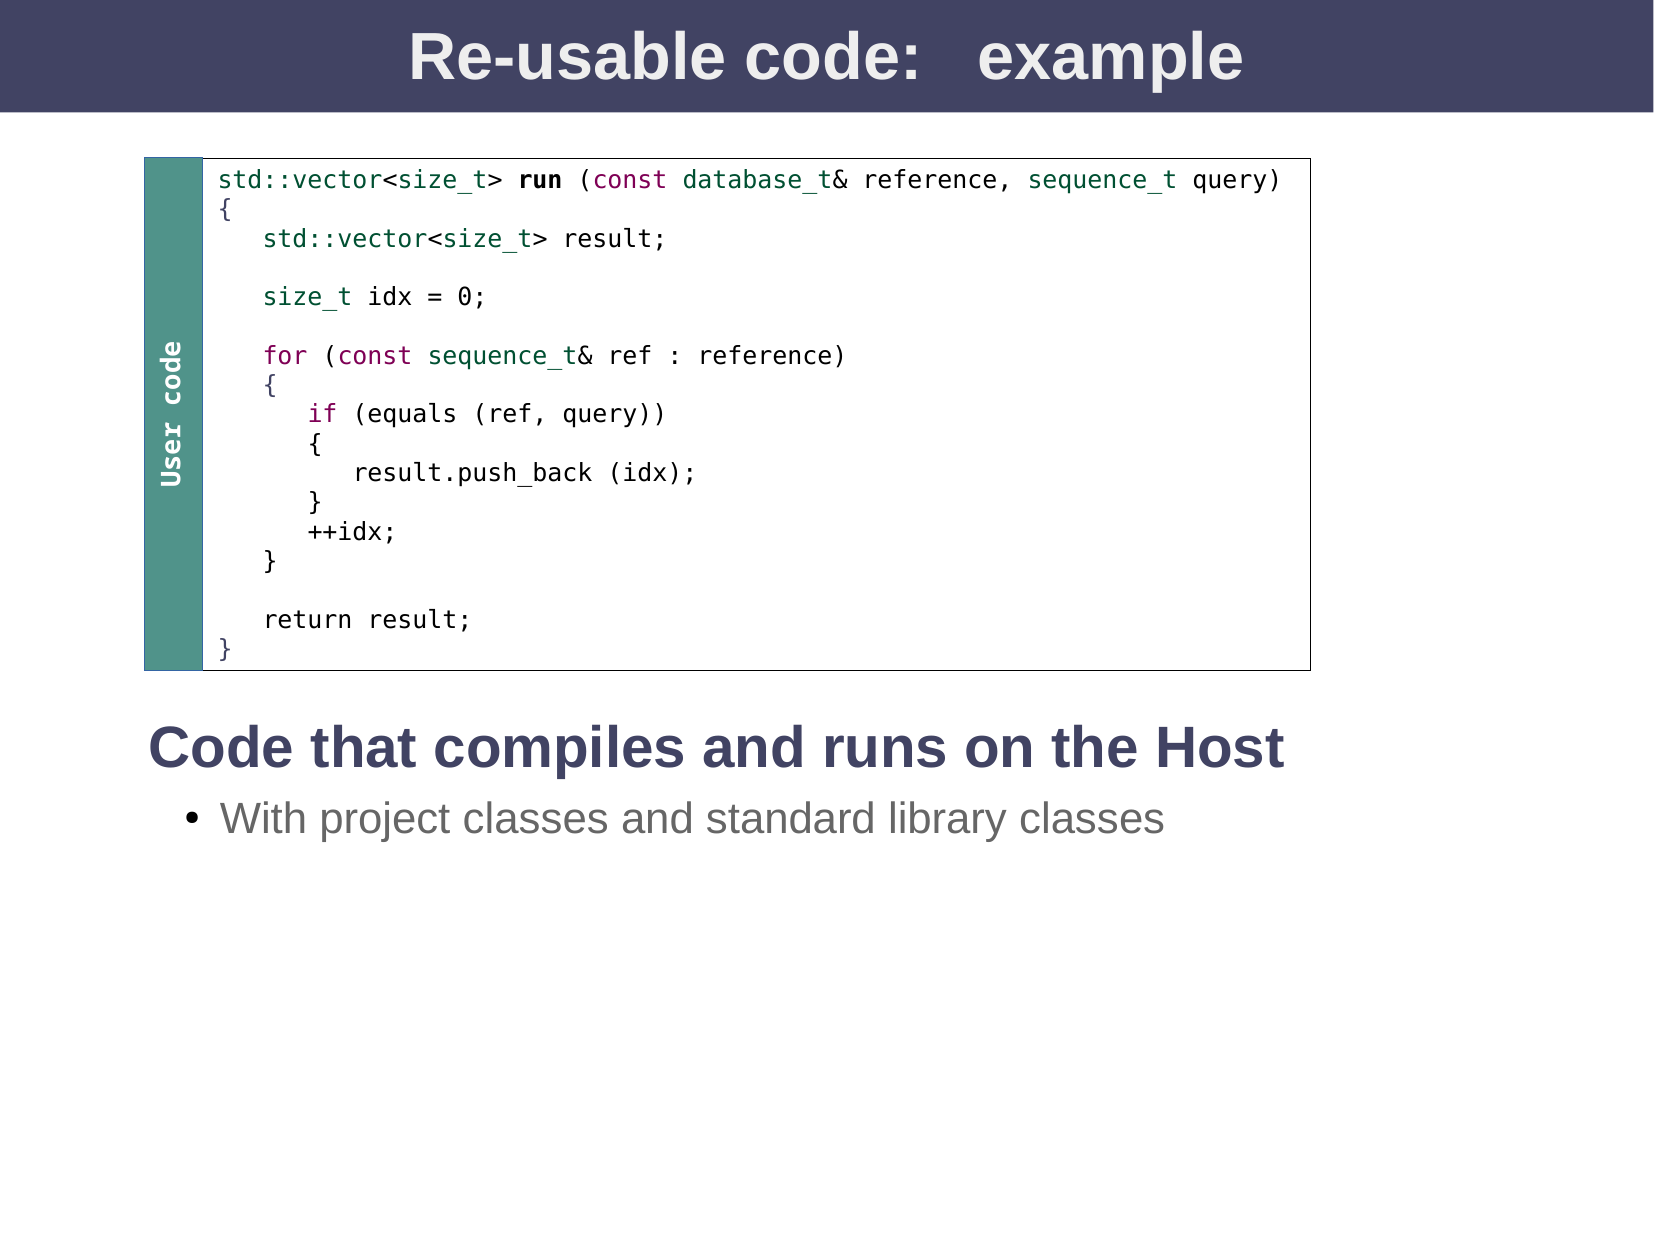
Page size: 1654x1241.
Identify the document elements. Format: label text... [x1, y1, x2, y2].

text_box Re-usable code: example [0, 0, 1654, 113]
text_box std::vector<size_t> run (const database_t& reference, sequence_t query) { std::vector<size_t> result; size_t idx = 0; for (const sequence_t& ref : reference) { if (equals (ref, query)) { result.push_back (idx); } ++idx; } return result; } [203, 158, 1311, 671]
text_box User code [144, 157, 203, 671]
text_box Code that compiles and runs on the Host With project classes and standard library classes [134, 707, 1372, 1177]
